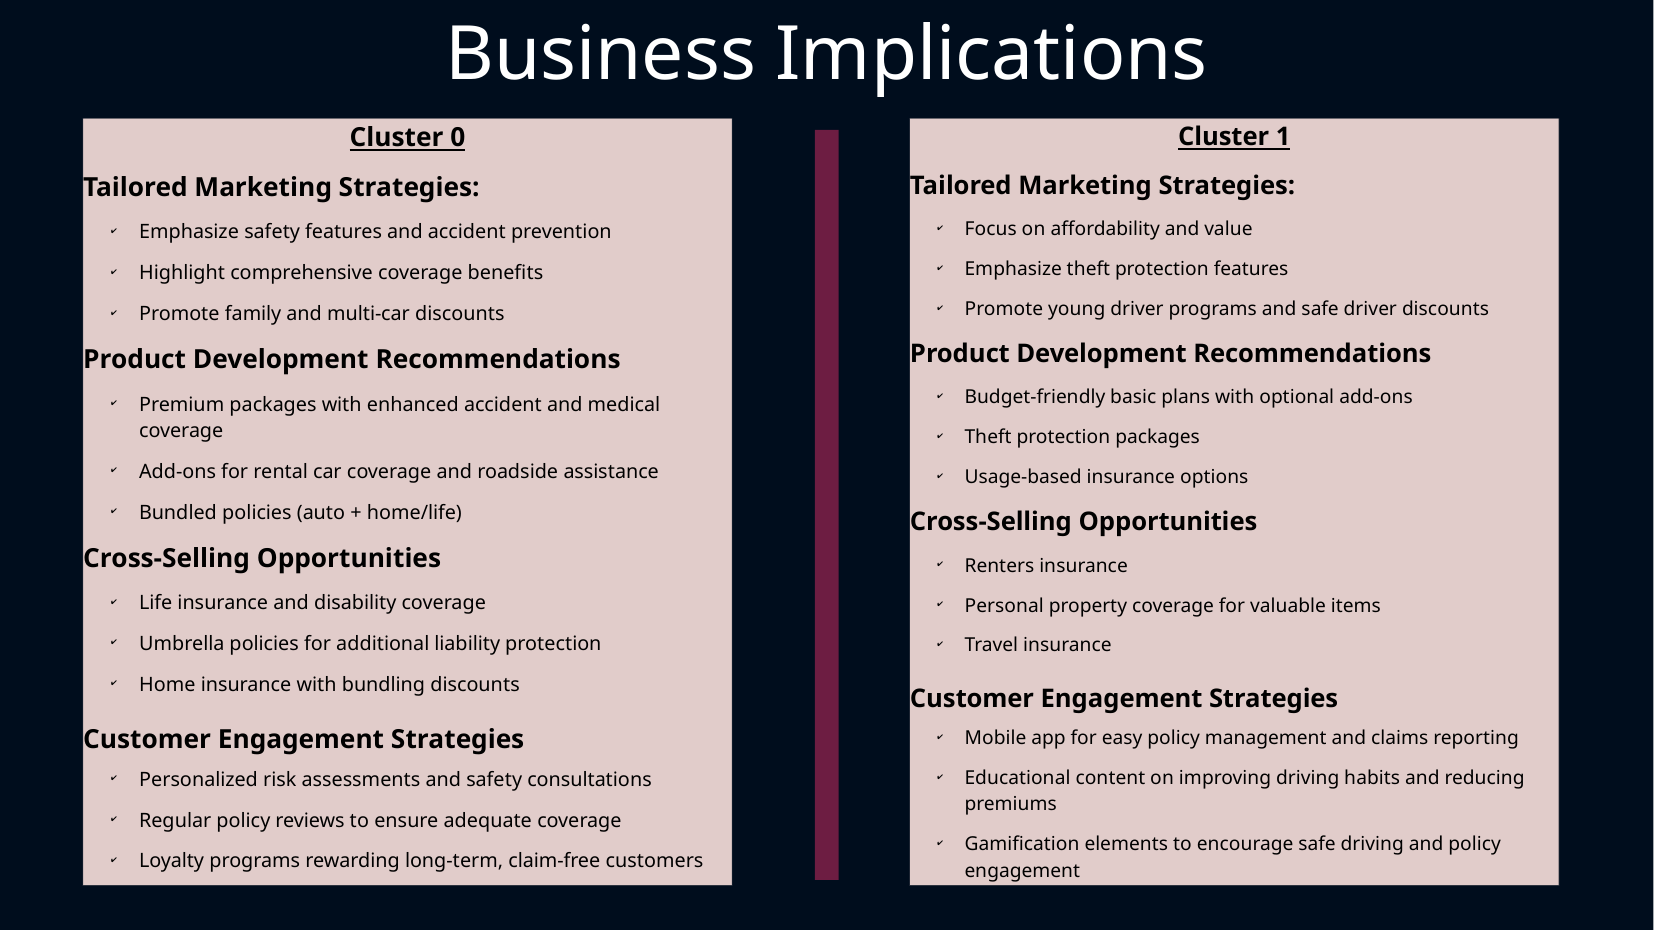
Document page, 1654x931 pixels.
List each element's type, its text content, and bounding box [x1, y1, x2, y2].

list Cluster 0 Tailored Marketing Strategies: Emphasize safety features and accident prevention Highlight comprehensive coverage benefits Promote family and multi-car discounts Product Development Recommendations Premium packages with enhanced accident and medical coverage Add-ons for rental car coverage and roadside assistance Bundled policies (auto + home/life) Cross-Selling Opportunities Life insurance and disability coverage Umbrella policies for additional liability protection Home insurance with bundling discounts Customer Engagement Strategies Personalized risk assessments and safety consultations Regular policy reviews to ensure adequate coverage Loyalty programs rewarding long-term, claim-free customers [82, 118, 733, 886]
title Business Implications [0, 0, 1654, 100]
text_box [814, 129, 839, 880]
list Cluster 1 Tailored Marketing Strategies: Focus on affordability and value Emphasize theft protection features Promote young driver programs and safe driver discounts Product Development Recommendations Budget-friendly basic plans with optional add-ons Theft protection packages Usage-based insurance options Cross-Selling Opportunities Renters insurance Personal property coverage for valuable items Travel insurance Customer Engagement Strategies Mobile app for easy policy management and claims reporting Educational content on improving driving habits and reducing premiums Gamification elements to encourage safe driving and policy engagement [909, 118, 1560, 886]
